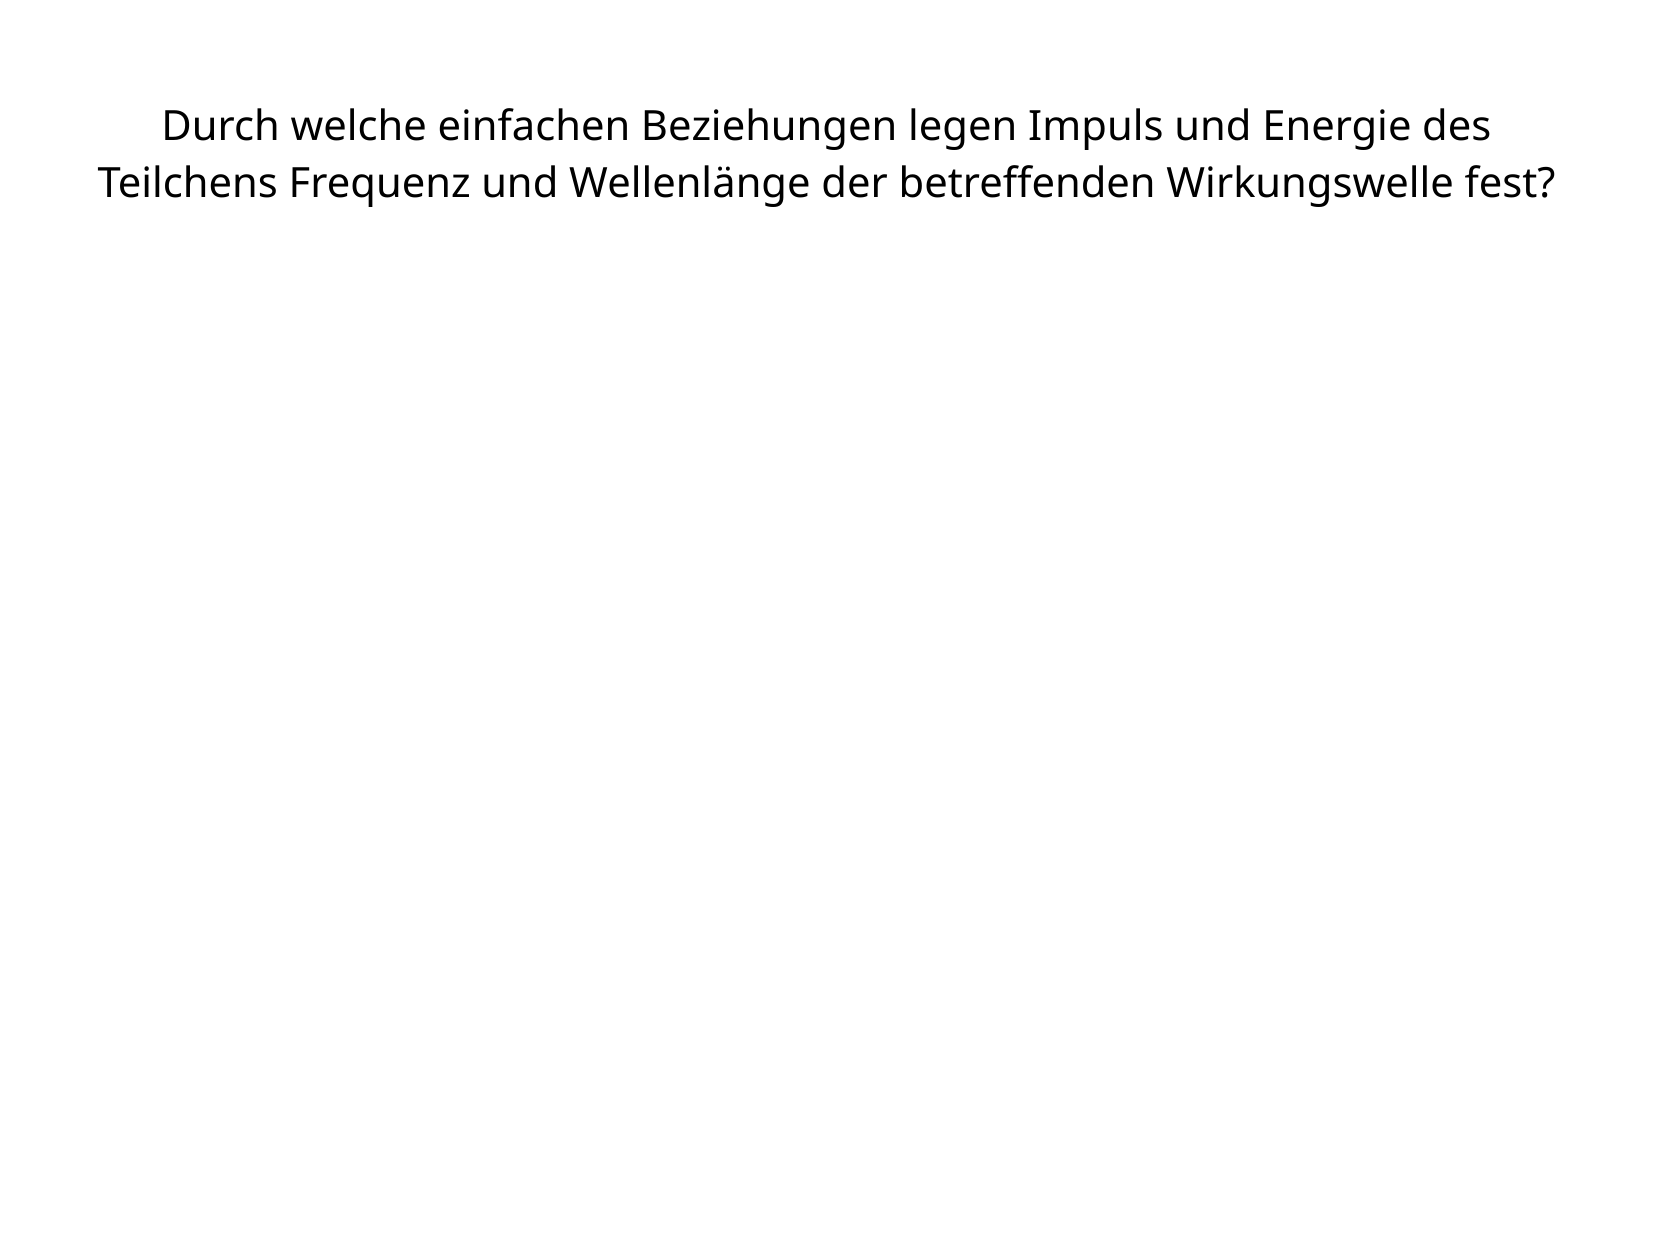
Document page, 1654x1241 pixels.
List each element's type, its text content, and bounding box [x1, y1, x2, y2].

title Durch welche einfachen Beziehungen legen Impuls und Energie des Teilchens Frequenz und Wellenlänge der betreffenden Wirkungswelle fest? [82, 49, 1571, 257]
